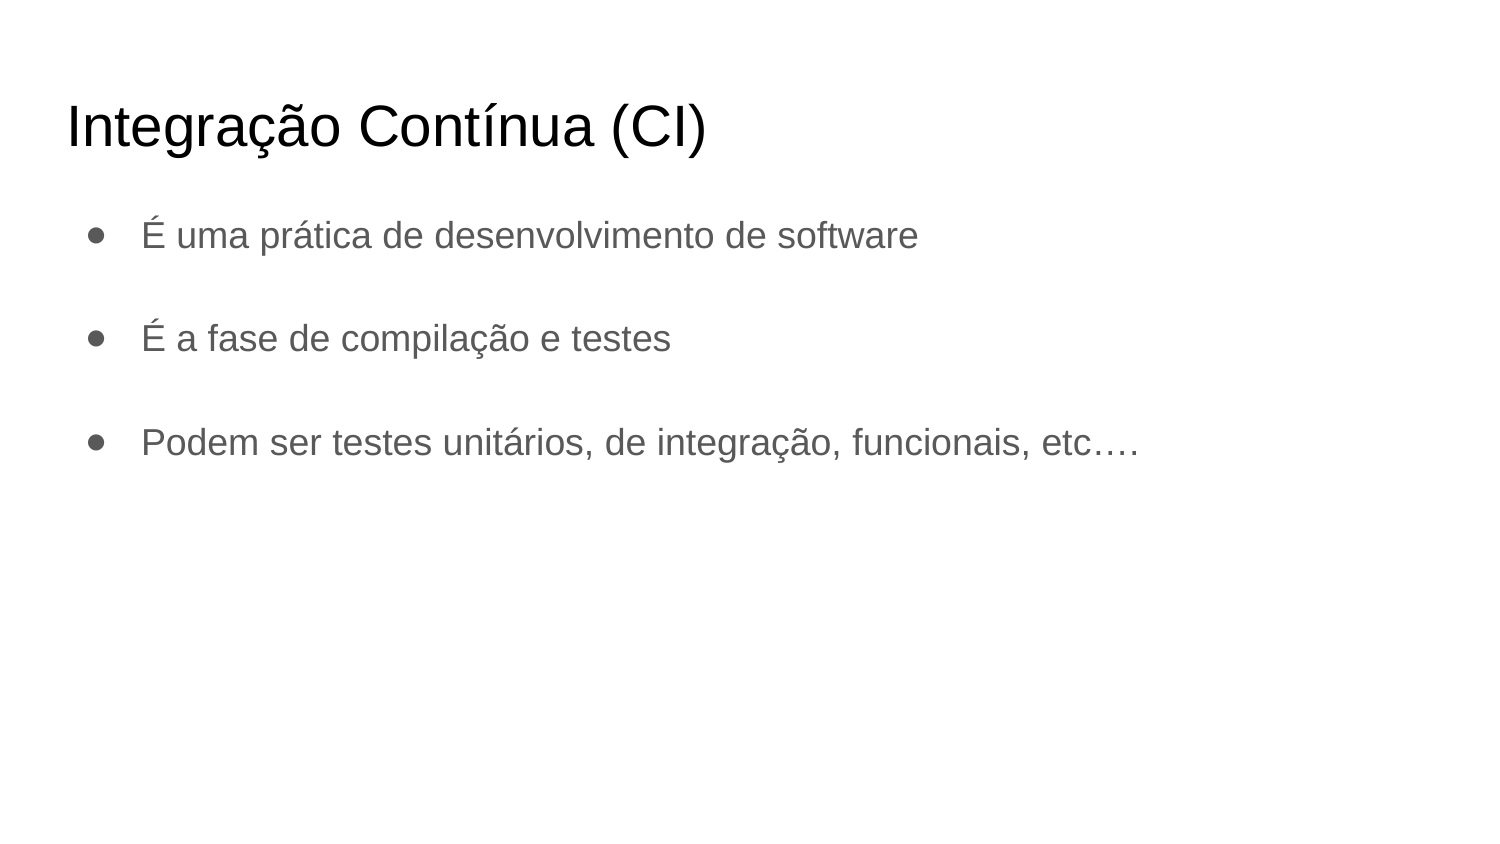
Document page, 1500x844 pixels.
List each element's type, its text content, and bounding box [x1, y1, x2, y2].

title Integração Contínua (CI) [51, 72, 1449, 167]
list É uma prática de desenvolvimento de software É a fase de compilação e testes Podem ser testes unitários, de integração, funcionais, etc…. [51, 189, 1489, 750]
